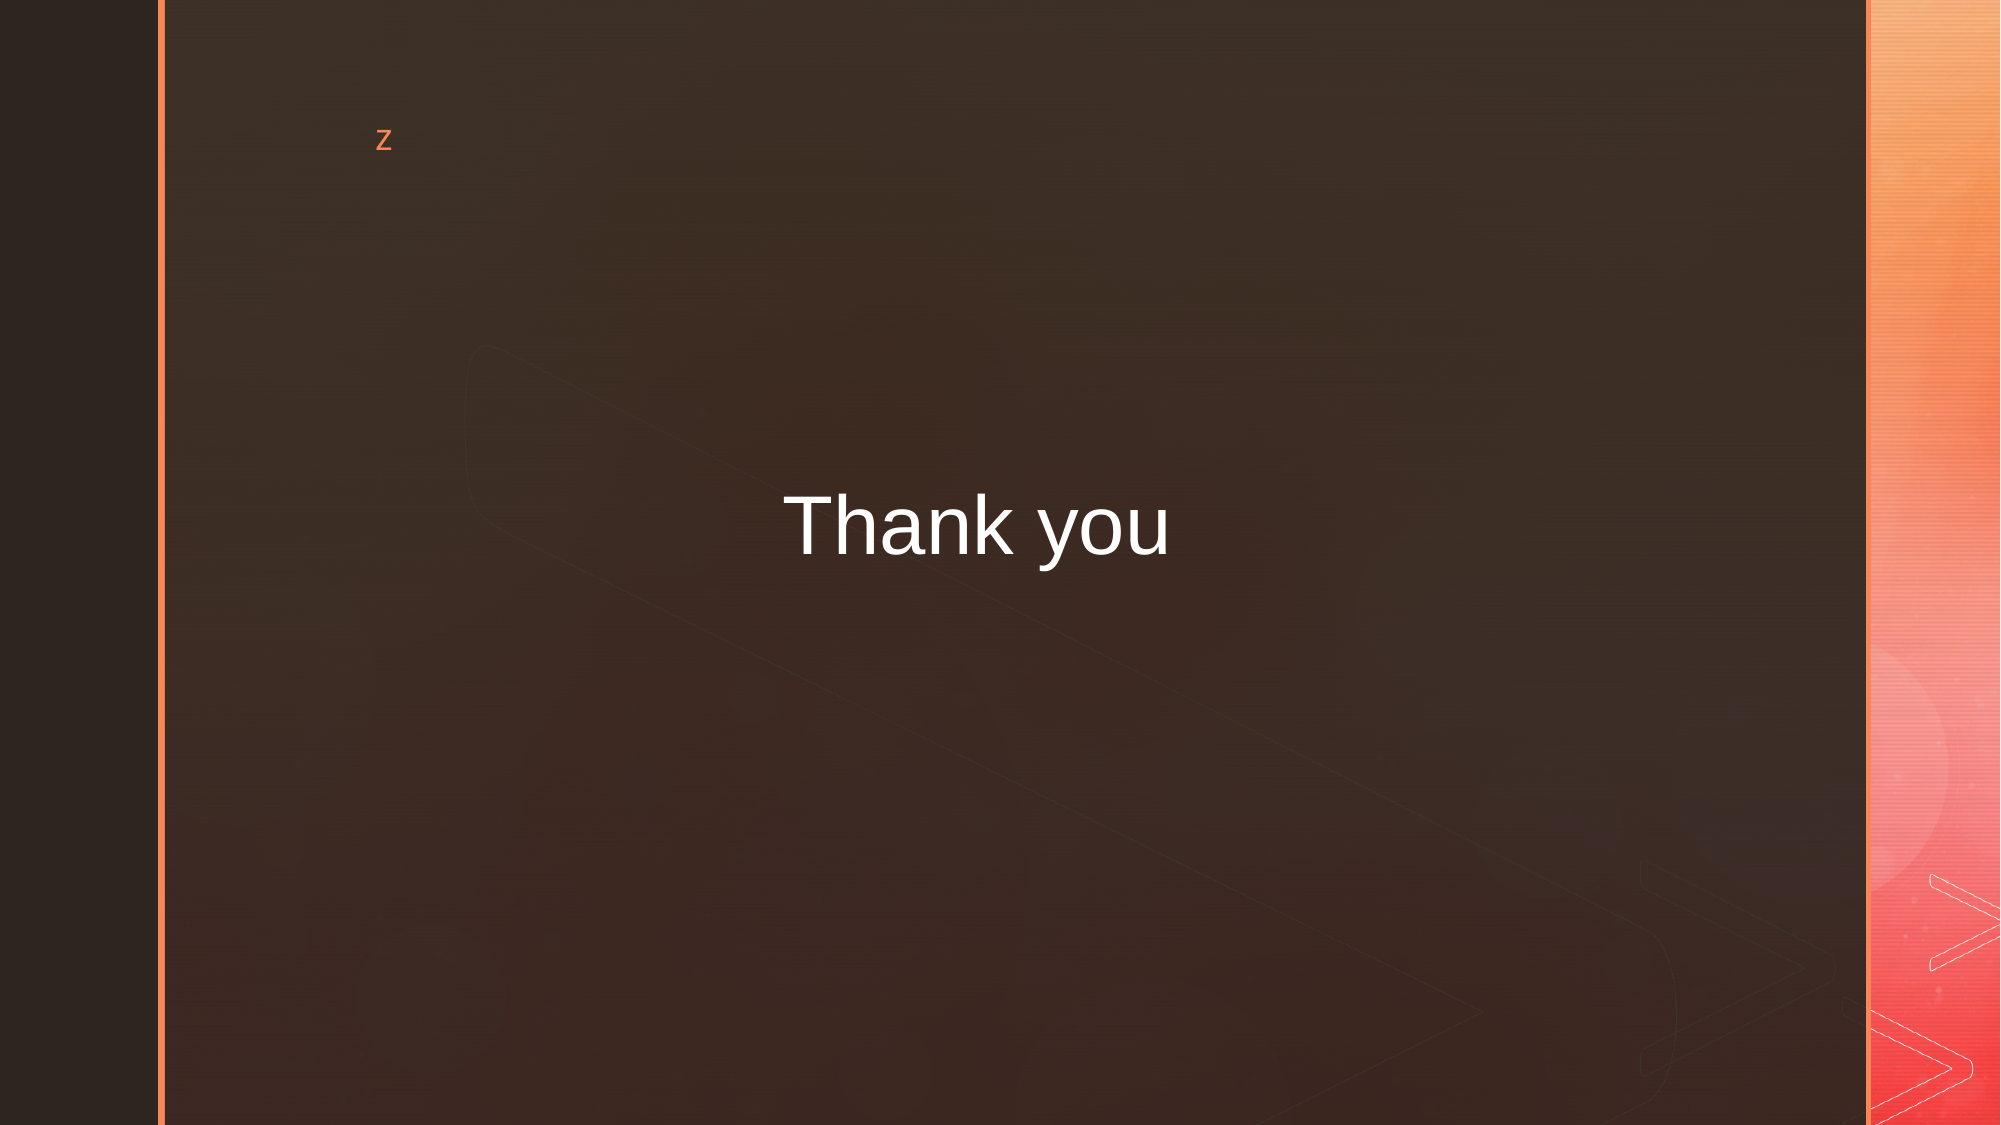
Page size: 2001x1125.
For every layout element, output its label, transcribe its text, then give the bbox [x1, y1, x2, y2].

list Thank you [218, 29, 1734, 993]
